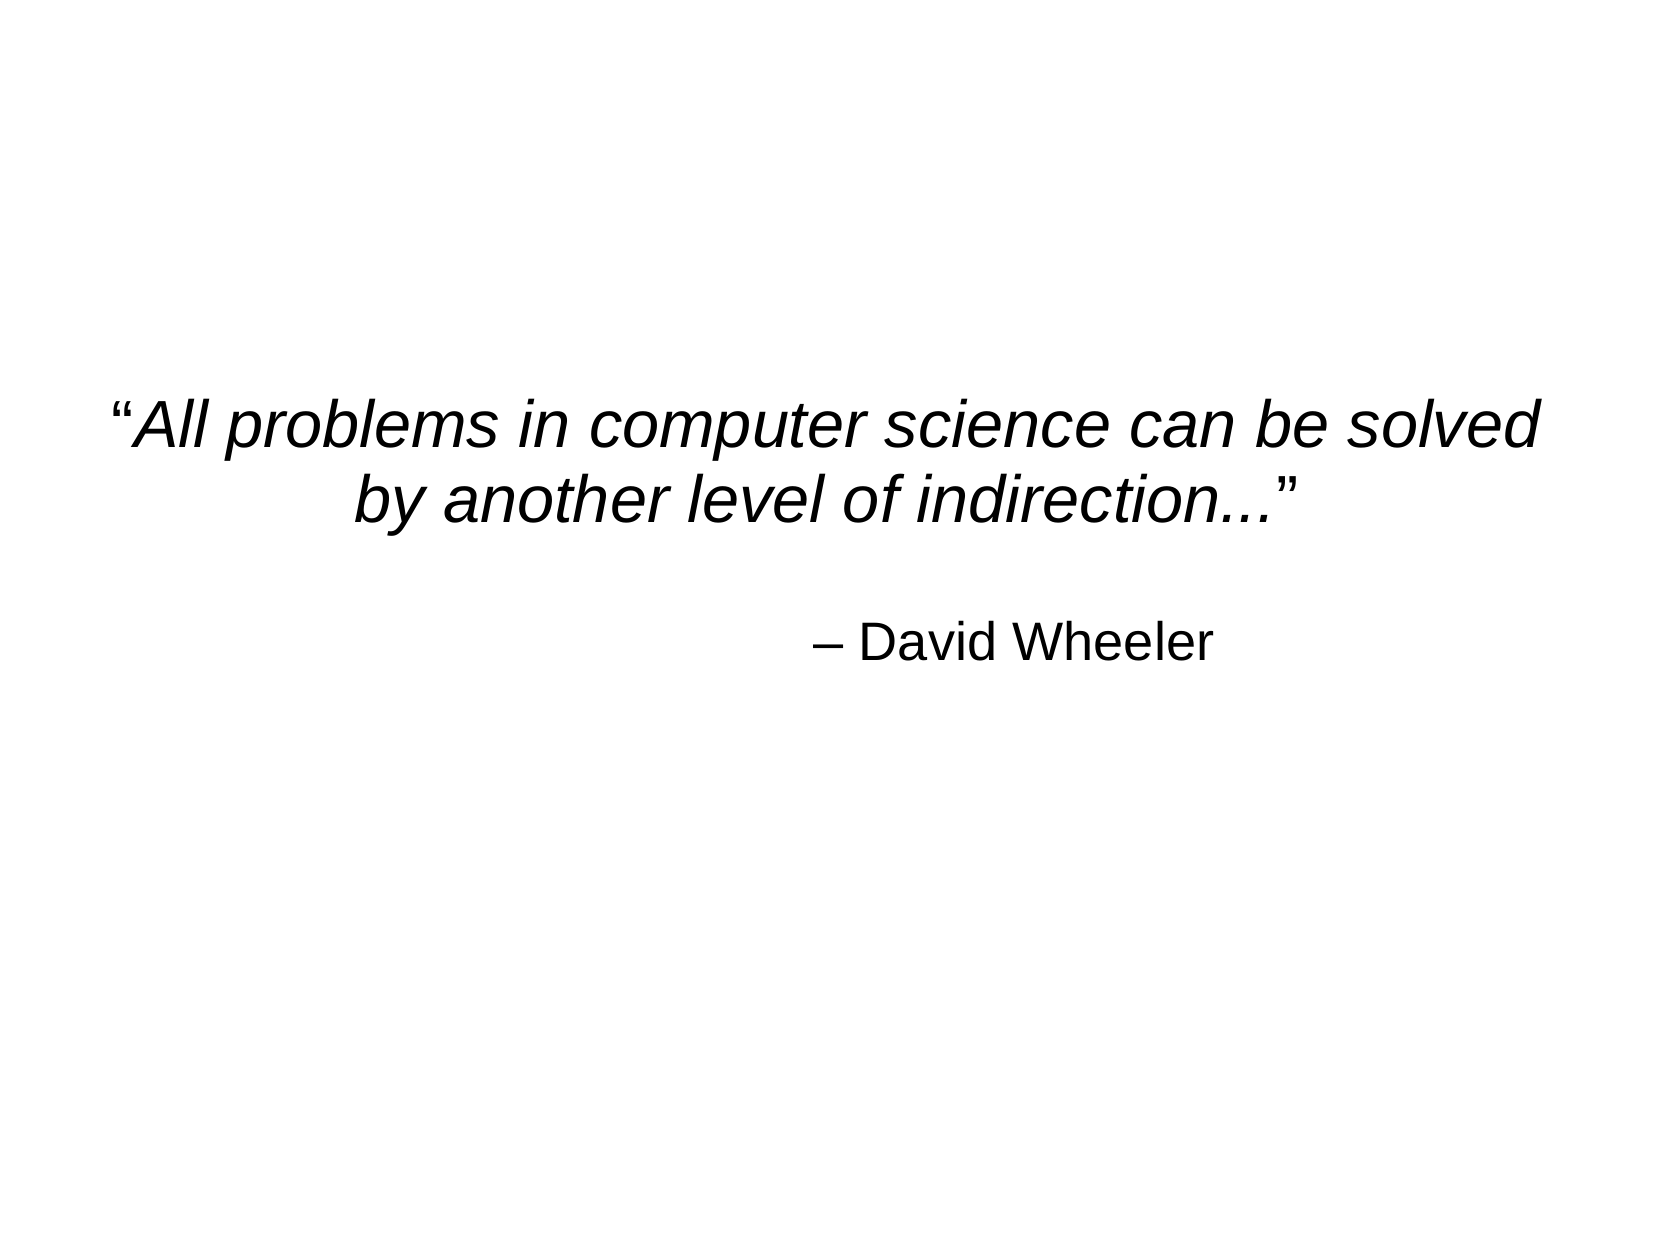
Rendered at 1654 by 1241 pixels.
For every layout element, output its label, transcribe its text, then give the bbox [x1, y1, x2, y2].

subtitle “All problems in computer science can be solved by another level of indirection...” – David Wheeler [82, 49, 1571, 1010]
